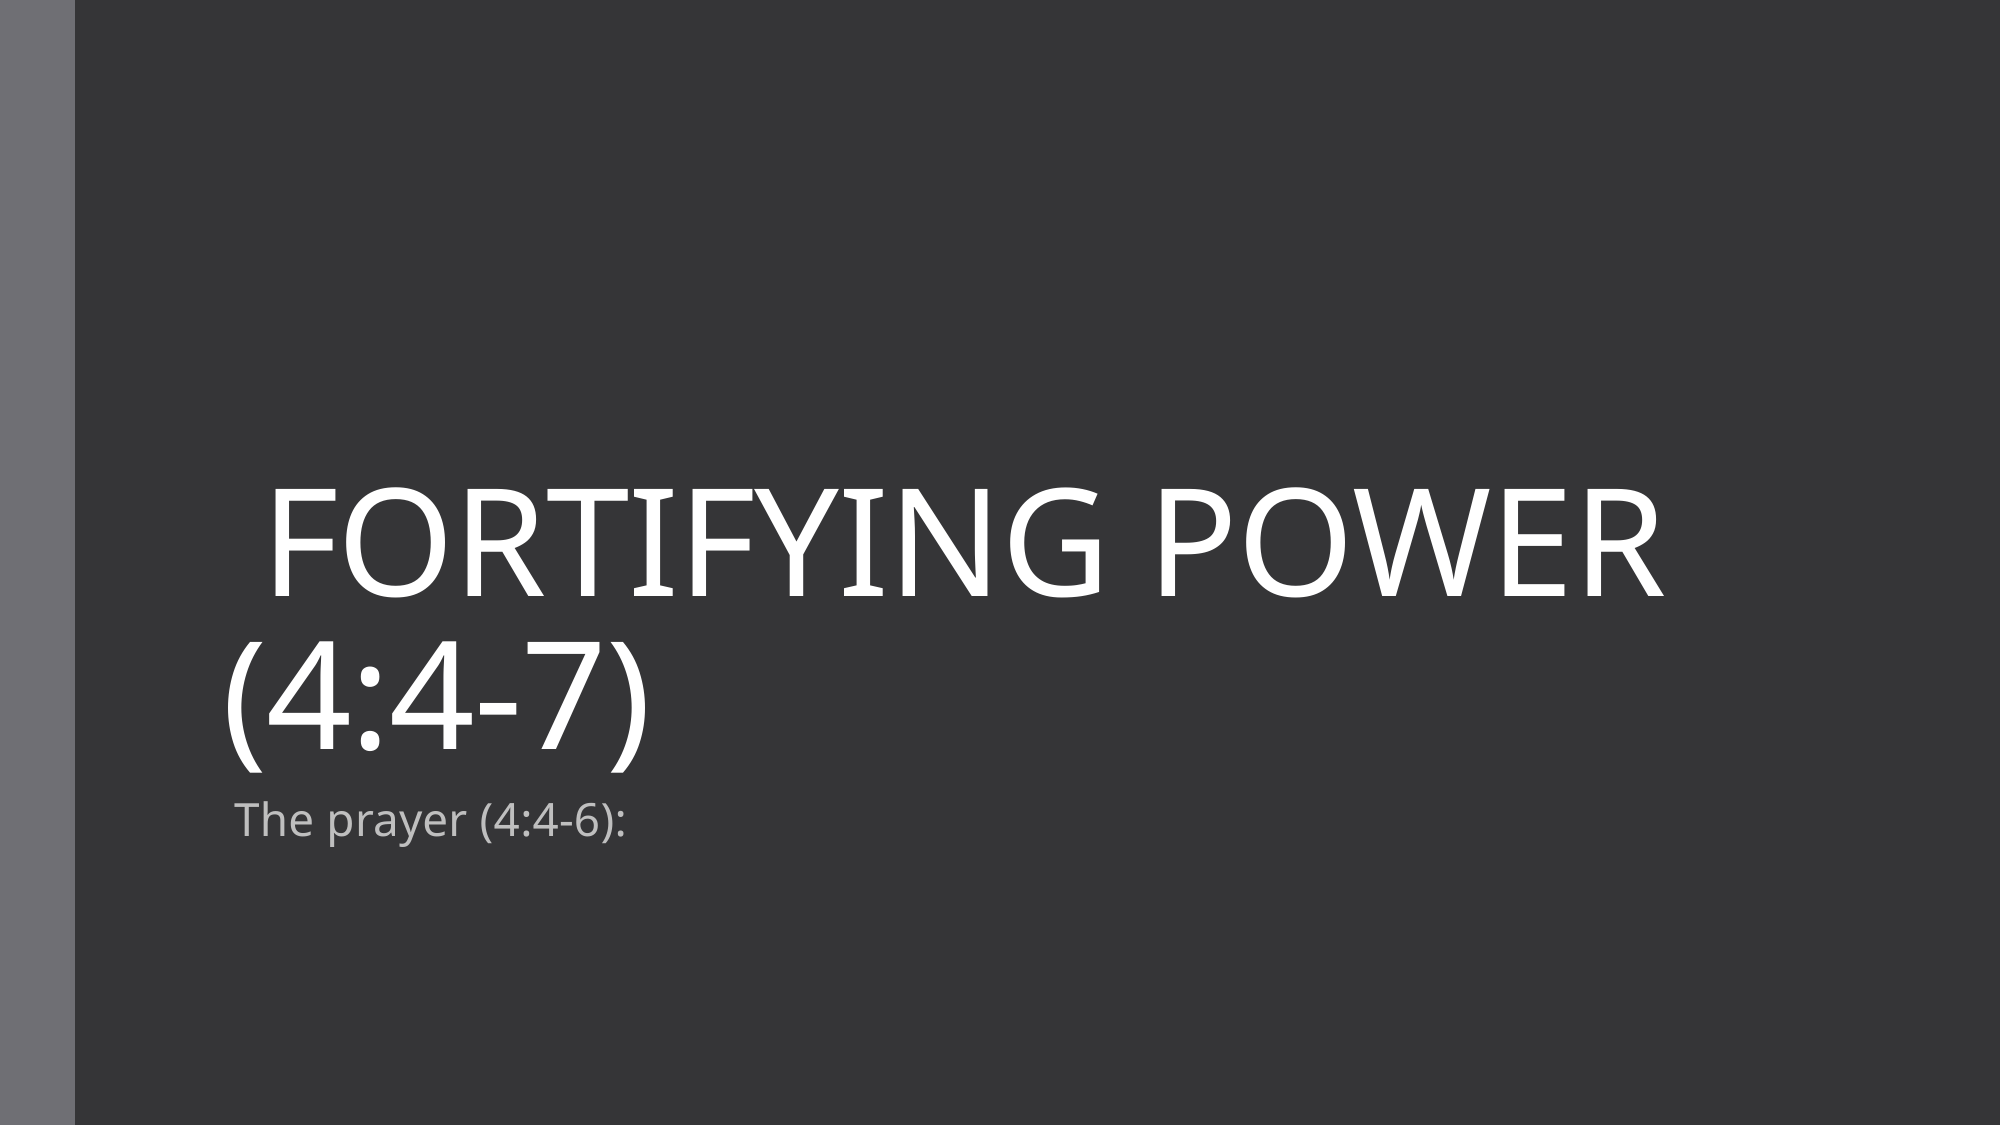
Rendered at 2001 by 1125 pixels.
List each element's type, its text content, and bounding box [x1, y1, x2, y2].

subtitle The prayer (4:4-6): [206, 787, 1752, 1066]
title FORTIFYING POWER (4:4-7) [206, 124, 1752, 787]
